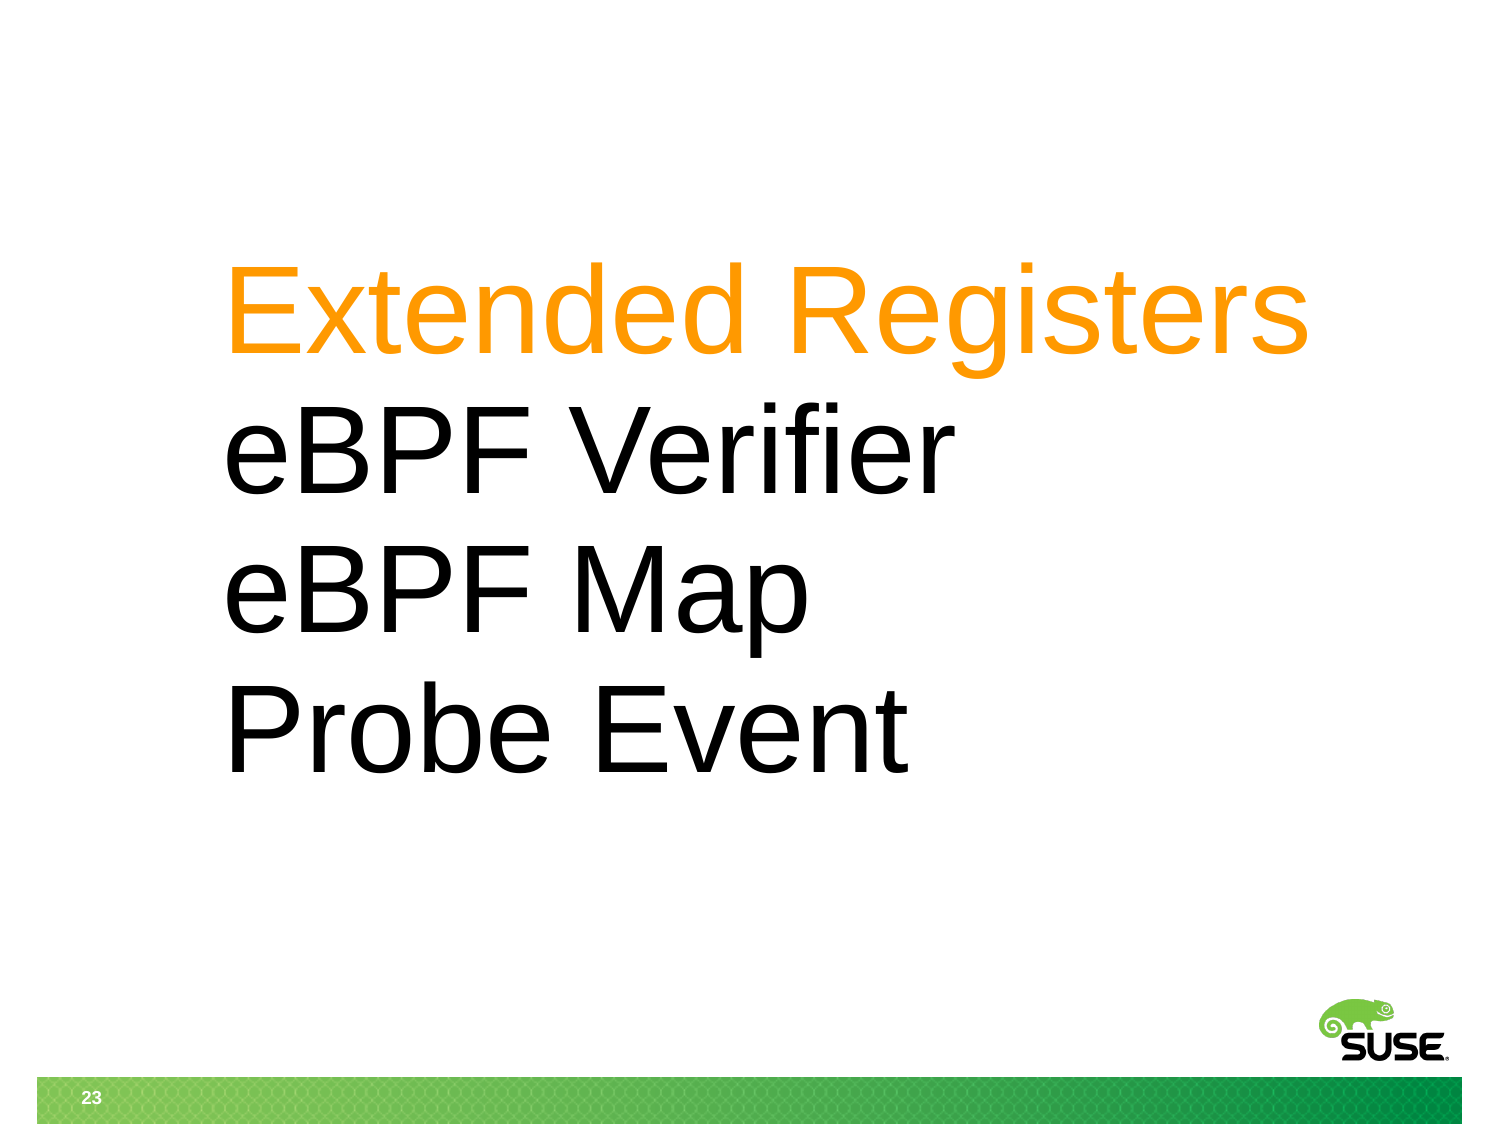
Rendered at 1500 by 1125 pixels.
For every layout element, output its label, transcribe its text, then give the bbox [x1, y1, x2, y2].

picture [37, 1077, 1462, 1124]
text_box Extended Registers eBPF Verifier eBPF Map Probe Event [207, 232, 1329, 807]
picture [1319, 999, 1449, 1061]
